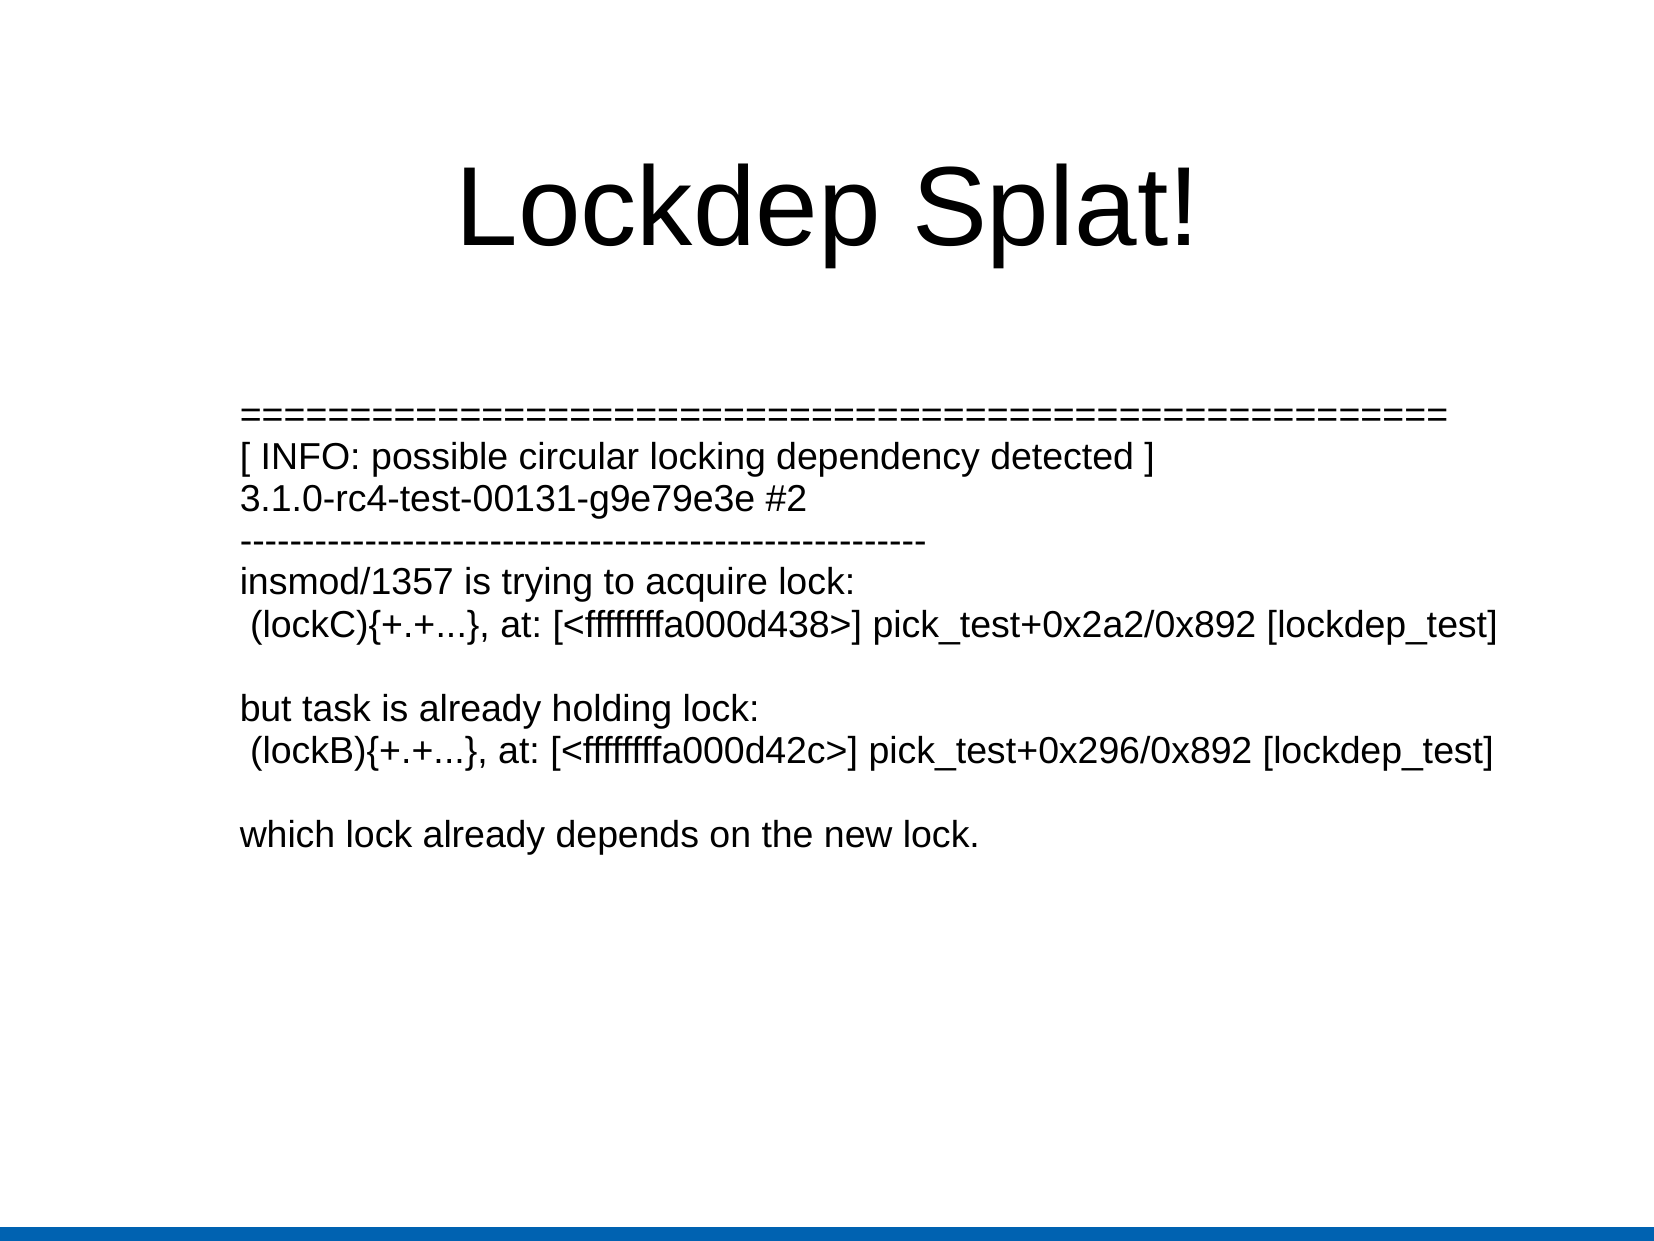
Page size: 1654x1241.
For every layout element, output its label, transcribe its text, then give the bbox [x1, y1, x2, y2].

text_box ======================================================= [ INFO: possible circular locking dependency detected ] 3.1.0-rc4-test-00131-g9e79e3e #2 ------------------------------------------------------- insmod/1357 is trying to acquire lock: (lockC){+.+...}, at: [<ffffffffa000d438>] pick_test+0x2a2/0x892 [lockdep_test] but task is already holding lock: (lockB){+.+...}, at: [<ffffffffa000d42c>] pick_test+0x296/0x892 [lockdep_test] which lock already depends on the new lock. [225, 385, 1515, 863]
title Lockdep Splat! [121, 110, 1534, 303]
